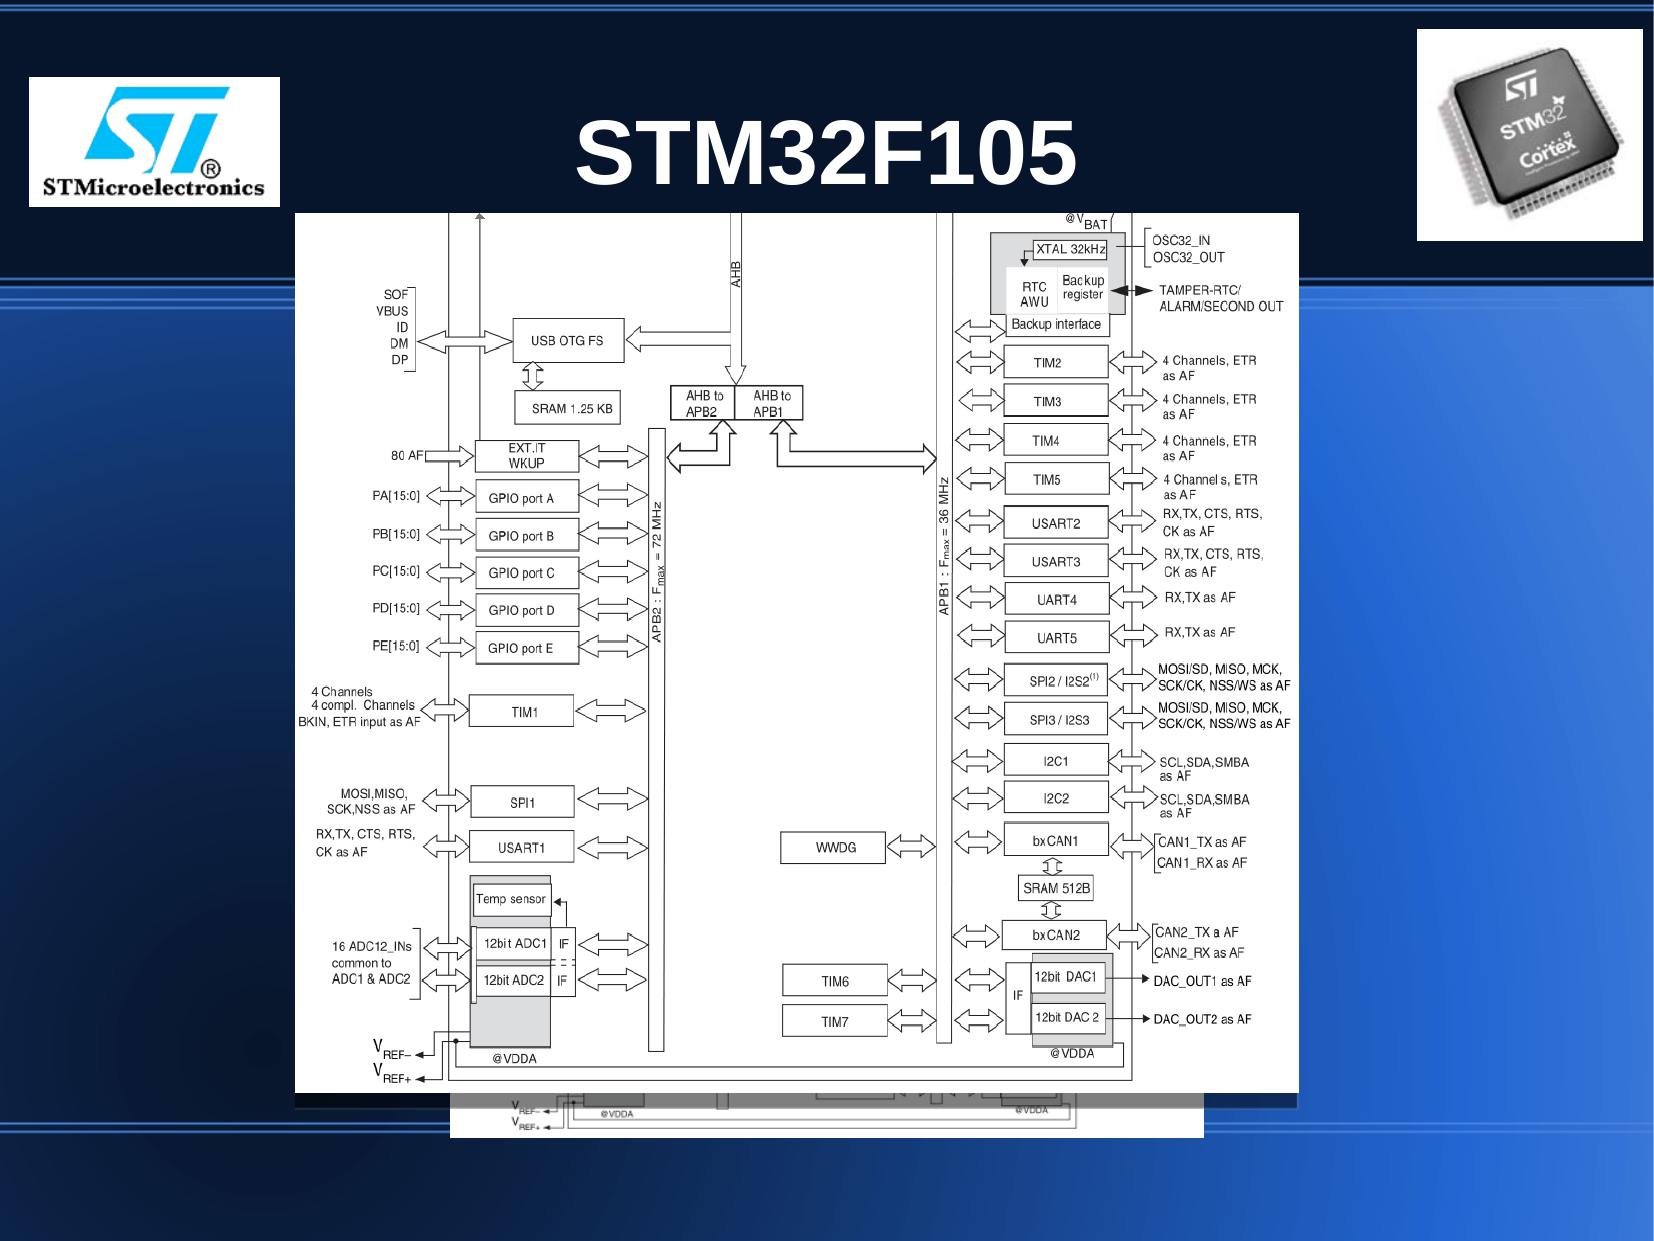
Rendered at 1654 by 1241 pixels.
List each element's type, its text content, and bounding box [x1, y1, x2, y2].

picture [0, 0, 1654, 1241]
title STM32F105 [82, 49, 1571, 257]
